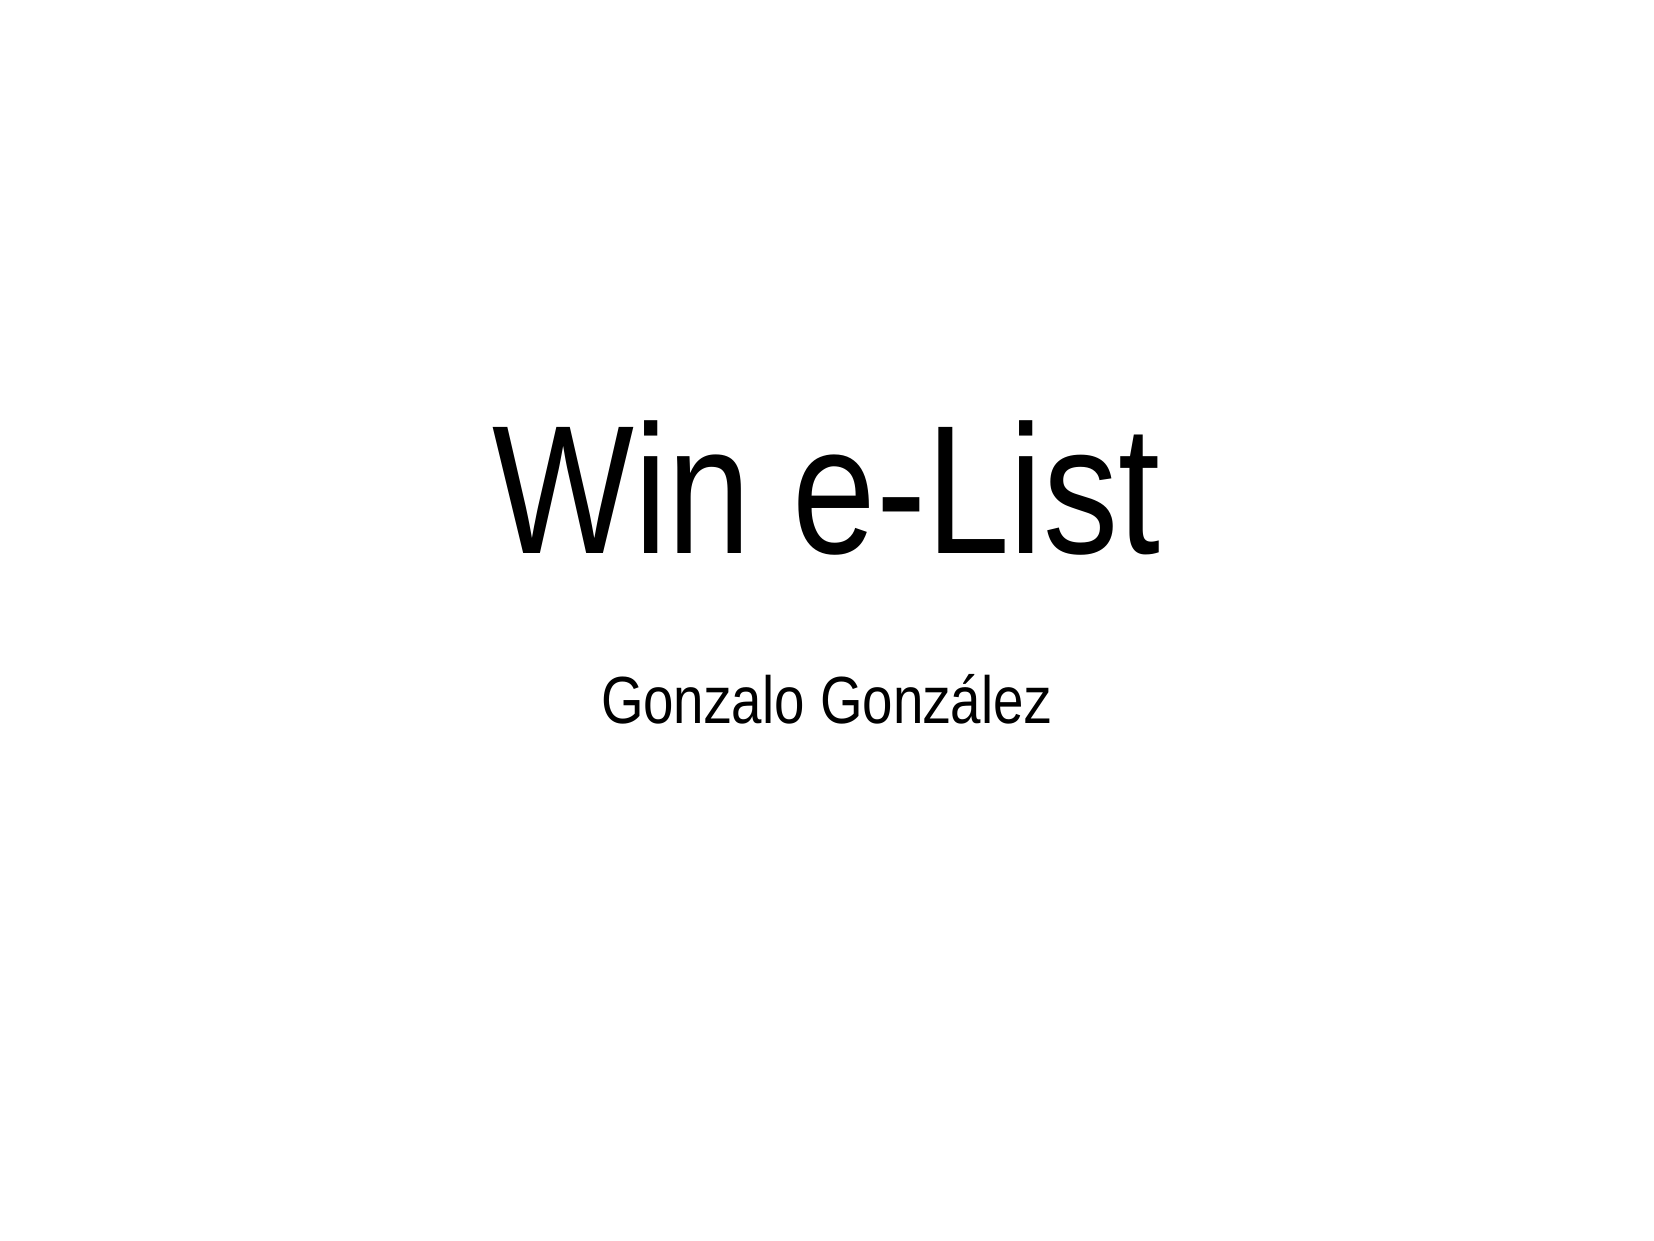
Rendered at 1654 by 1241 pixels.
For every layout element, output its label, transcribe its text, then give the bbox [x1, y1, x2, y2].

subtitle Gonzalo González [82, 290, 1571, 1109]
